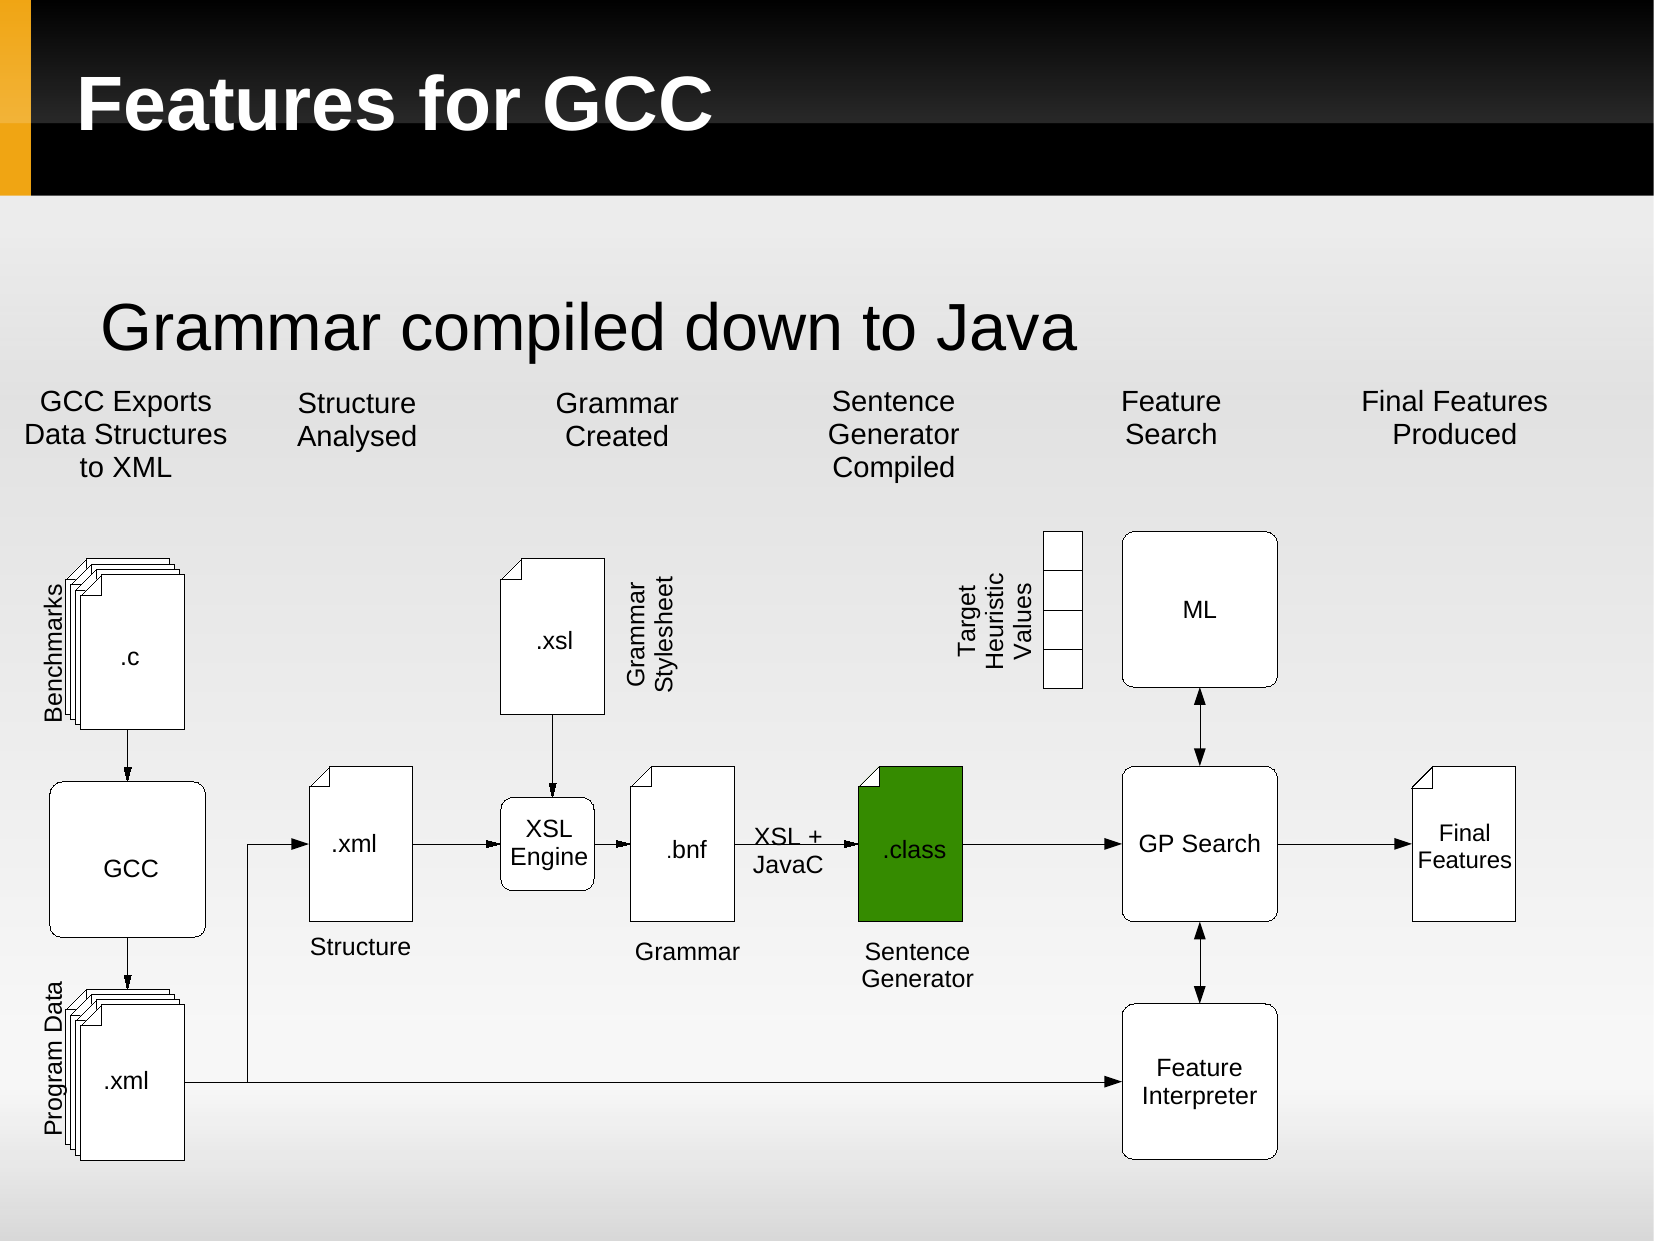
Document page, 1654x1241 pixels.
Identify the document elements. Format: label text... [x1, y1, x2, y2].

text_box Feature Search [1061, 377, 1282, 488]
text_box ML [1122, 531, 1278, 688]
text_box [486, 840, 495, 848]
text_box Sentence Generator Compiled [783, 377, 1004, 491]
text_box [1411, 766, 1516, 812]
picture [0, 0, 1654, 1241]
text_box XSL + JavaC [738, 815, 857, 930]
text_box .bnf [651, 828, 729, 893]
text_box .class [867, 828, 975, 893]
text_box Grammar Created [531, 380, 703, 491]
text_box [501, 783, 594, 807]
text_box Final Features [1402, 812, 1530, 882]
text_box GP Search [1122, 766, 1278, 922]
title Features for GCC [76, 7, 1565, 200]
text_box .xml [316, 822, 394, 886]
list Grammar compiled down to Java [82, 290, 1571, 366]
text_box .xsl [521, 619, 591, 683]
text_box Sentence Generator [846, 929, 1024, 1044]
text_box [857, 766, 963, 922]
text_box GCC [88, 847, 178, 912]
text_box Grammar [620, 929, 768, 994]
text_box [1412, 882, 1516, 922]
text_box [49, 767, 206, 938]
text_box [84, 558, 185, 730]
text_box Target Heuristic Values [944, 534, 1060, 686]
text_box [75, 975, 185, 1161]
text_box .c [105, 635, 178, 700]
text_box XSL Engine [495, 807, 611, 896]
text_box .xml [88, 1059, 178, 1124]
text_box [1043, 531, 1083, 689]
text_box Feature Interpreter [1122, 1003, 1278, 1160]
text_box [500, 558, 605, 715]
text_box [309, 766, 413, 922]
text_box Benchmarks [31, 561, 96, 739]
text_box Final Features Produced [1344, 377, 1565, 488]
text_box Structure Analysed [271, 380, 443, 491]
text_box [616, 766, 735, 922]
text_box GCC Exports Data Structures to XML [0, 377, 252, 491]
text_box Structure [295, 925, 443, 989]
text_box Program Data [31, 944, 96, 1152]
text_box Grammar Stylesheet [614, 557, 729, 709]
